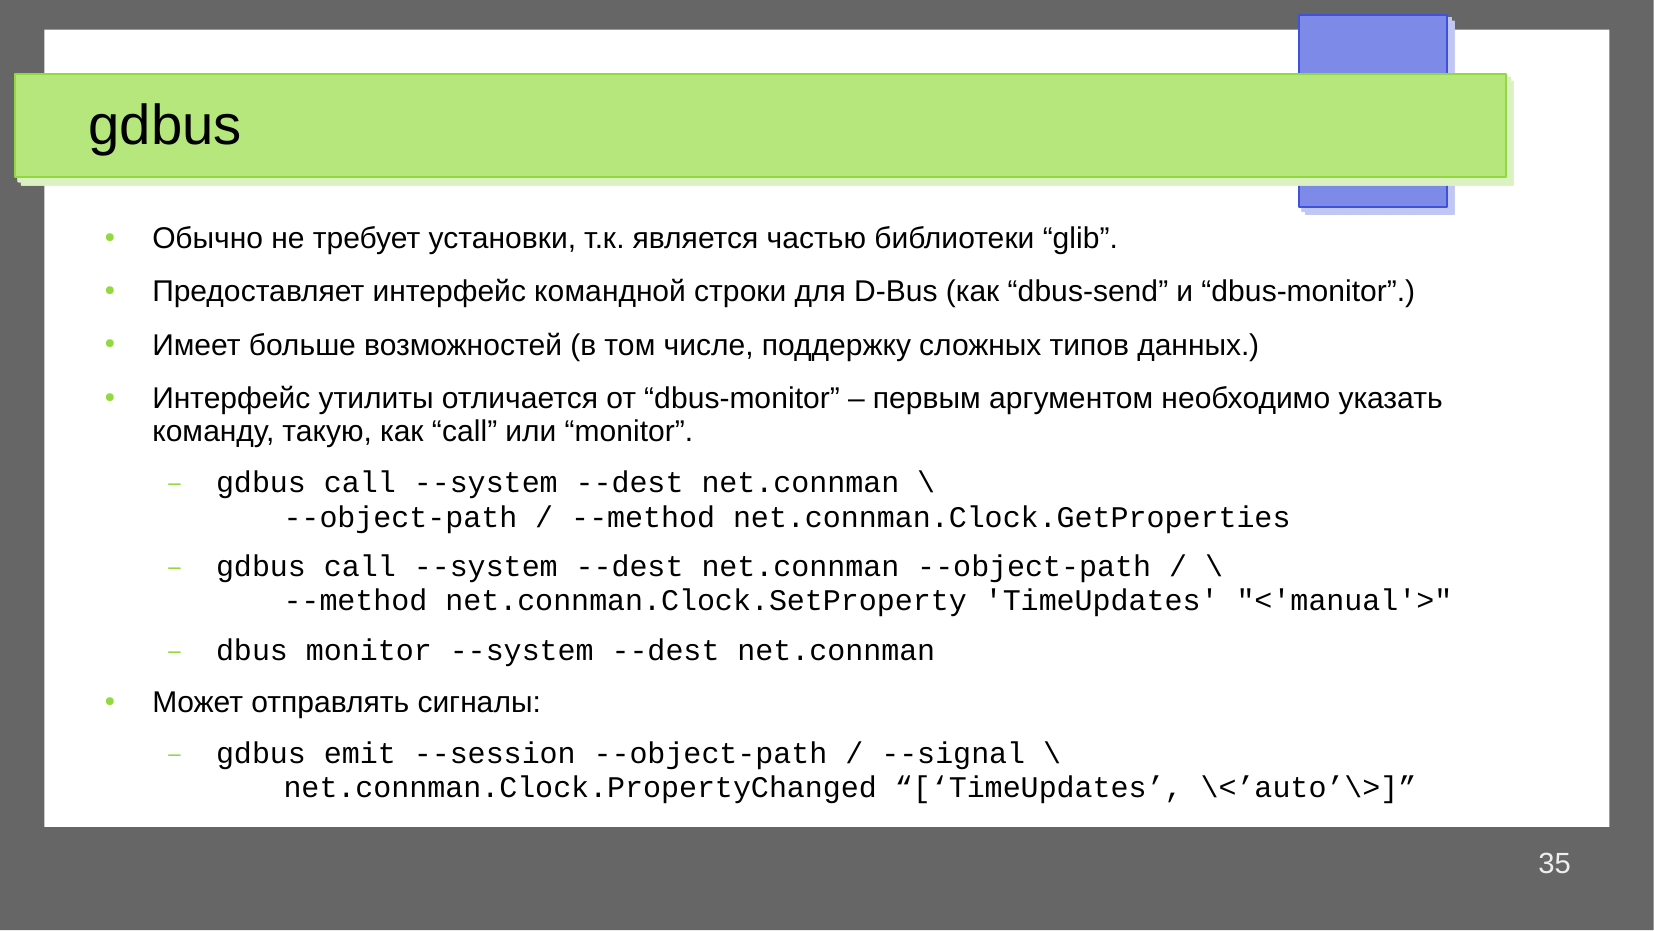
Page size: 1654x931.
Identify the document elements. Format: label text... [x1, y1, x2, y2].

list Обычно не требует установки, т.к. является частью библиотеки “glib”. Предоставляет интерфейс командной строки для D-Bus (как “dbus-send” и “dbus-monitor”.) Имеет больше возможностей (в том числе, поддержку сложных типов данных.) Интерфейс утилиты отличается от “dbus-monitor” – первым аргументом необходимо указать команду, такую, как “call” или “monitor”. gdbus call --system --dest net.connman \ --object-path / --method net.connman.Clock.GetProperties gdbus call --system --dest net.connman --object-path / \ --method net.connman.Clock.SetProperty 'TimeUpdates' "<'manual'>" dbus monitor --system --dest net.connman Может отправлять сигналы: gdbus emit --session --object-path / --signal \ net.connman.Clock.PropertyChanged “[‘TimeUpdates’, \<’auto’\>]” [88, 221, 1565, 813]
title gdbus [88, 73, 1506, 178]
